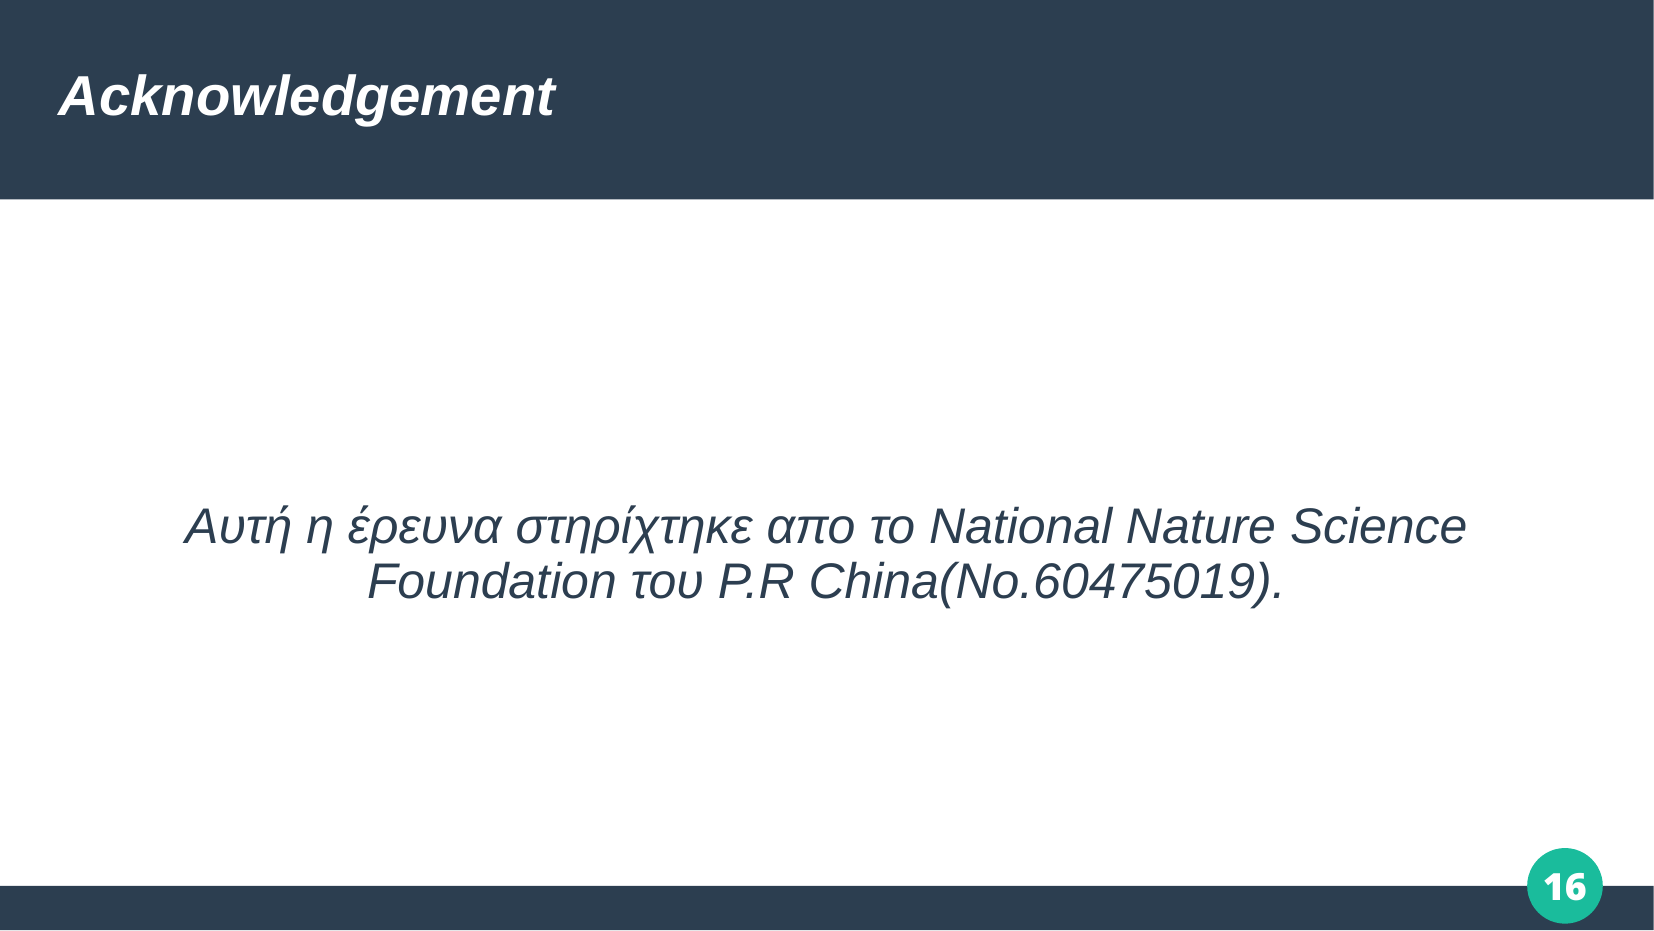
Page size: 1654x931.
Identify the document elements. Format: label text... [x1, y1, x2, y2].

title Acknowledgement [59, 37, 1595, 156]
list Αυτή η έρευνα στηρίχτηκε απο το National Nature Science Foundation του P.R China(No.60475019). [59, 243, 1595, 864]
